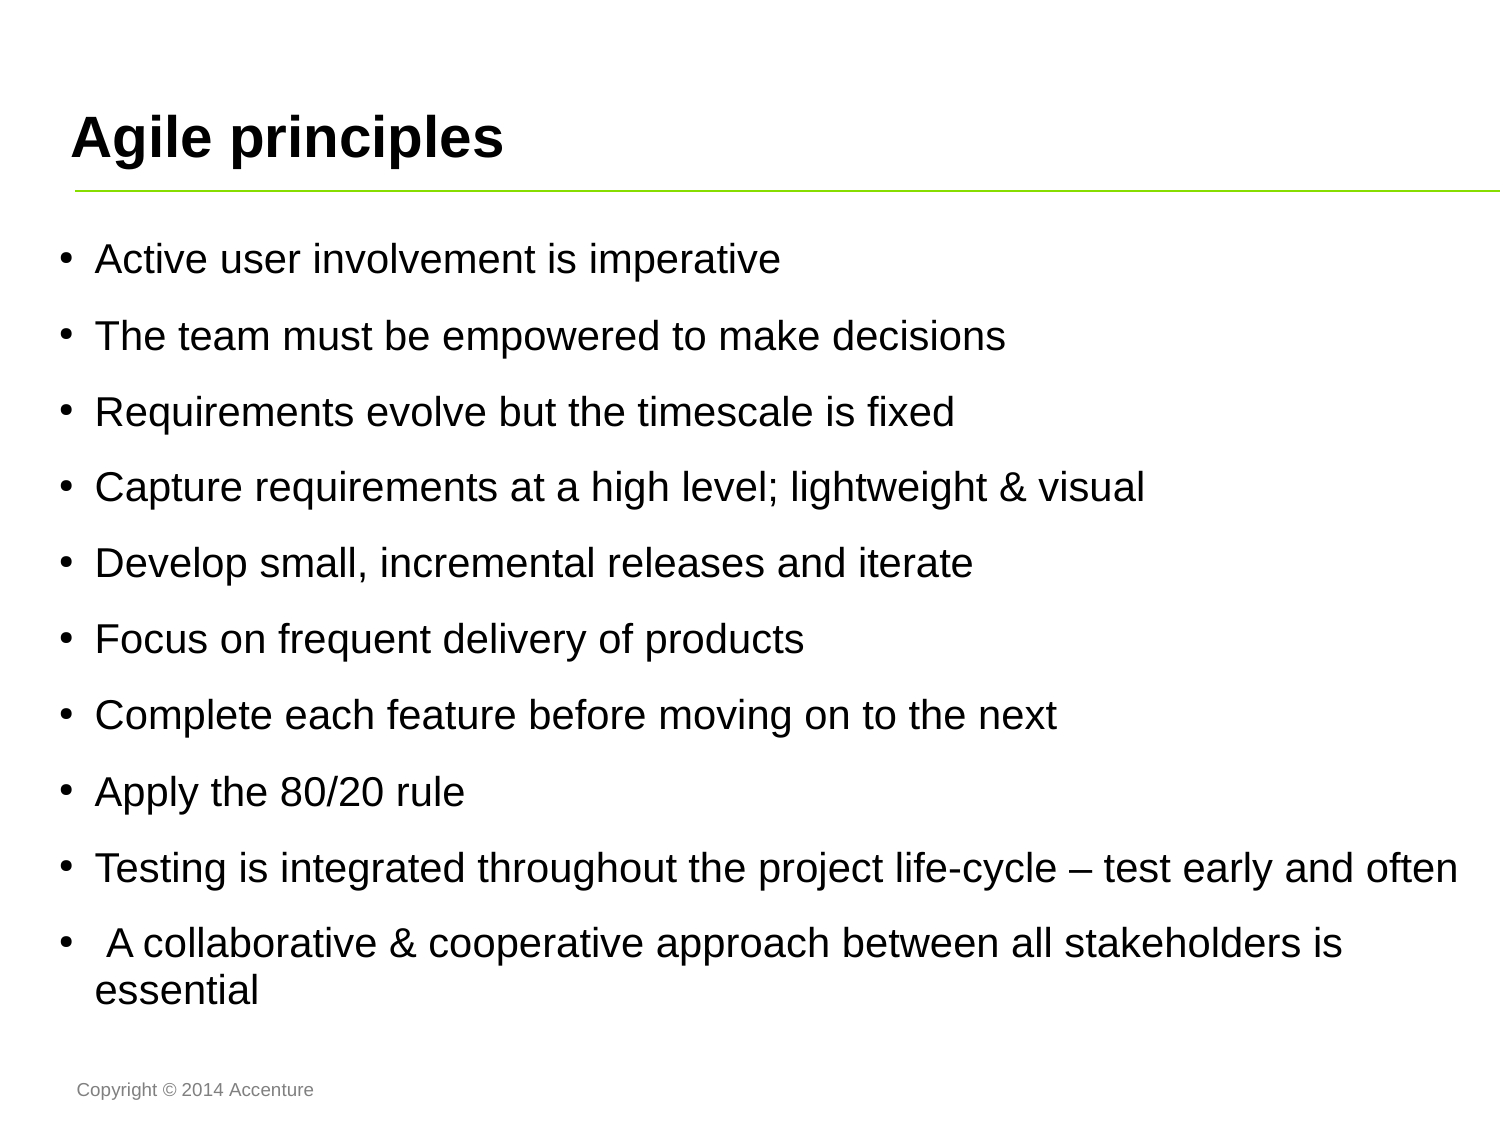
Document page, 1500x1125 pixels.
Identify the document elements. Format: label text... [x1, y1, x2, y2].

title Agile principles [70, 94, 1421, 180]
list Active user involvement is imperative The team must be empowered to make decisions Requirements evolve but the timescale is fixed Capture requirements at a high level; lightweight & visual Develop small, incremental releases and iterate Focus on frequent delivery of products Complete each feature before moving on to the next Apply the 80/20 rule Testing is integrated throughout the project life-cycle – test early and often A collaborative & cooperative approach between all stakeholders is essential [59, 236, 1477, 1125]
